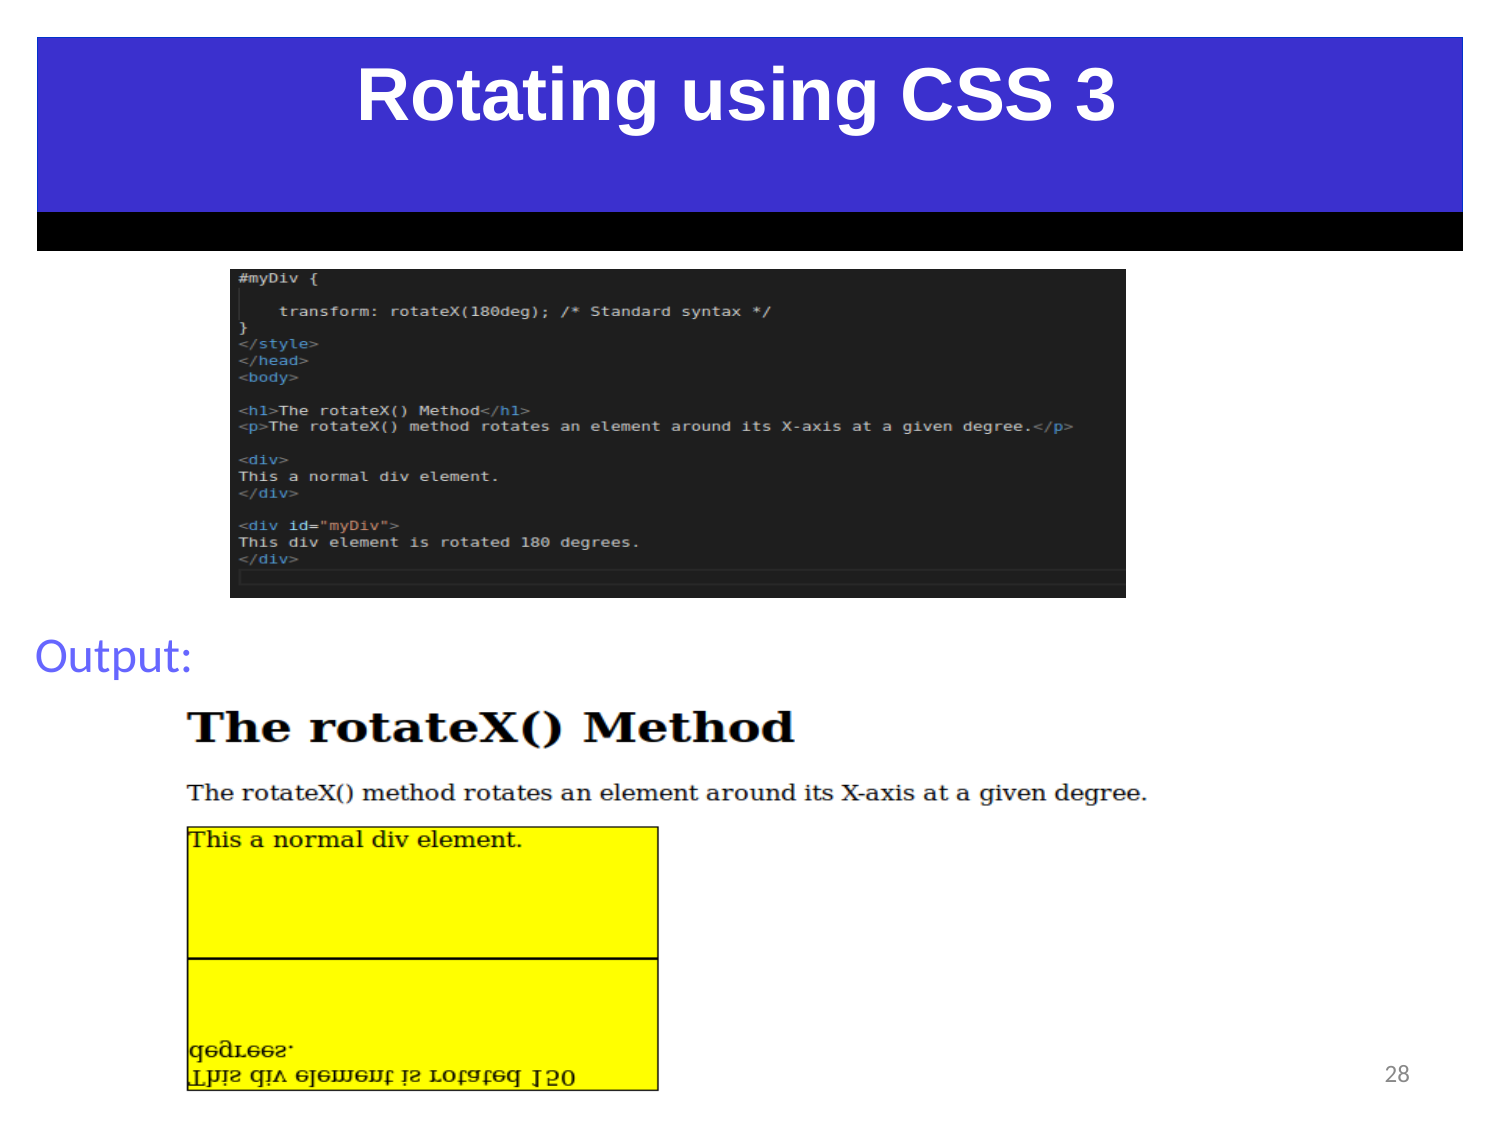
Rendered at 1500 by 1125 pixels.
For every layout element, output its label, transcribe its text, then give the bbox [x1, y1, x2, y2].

text_box <number> [1074, 1042, 1426, 1103]
picture [230, 269, 1126, 598]
text_box Output: [20, 615, 241, 690]
list Rotating using CSS 3 [50, 37, 1450, 213]
picture [184, 689, 1155, 1095]
